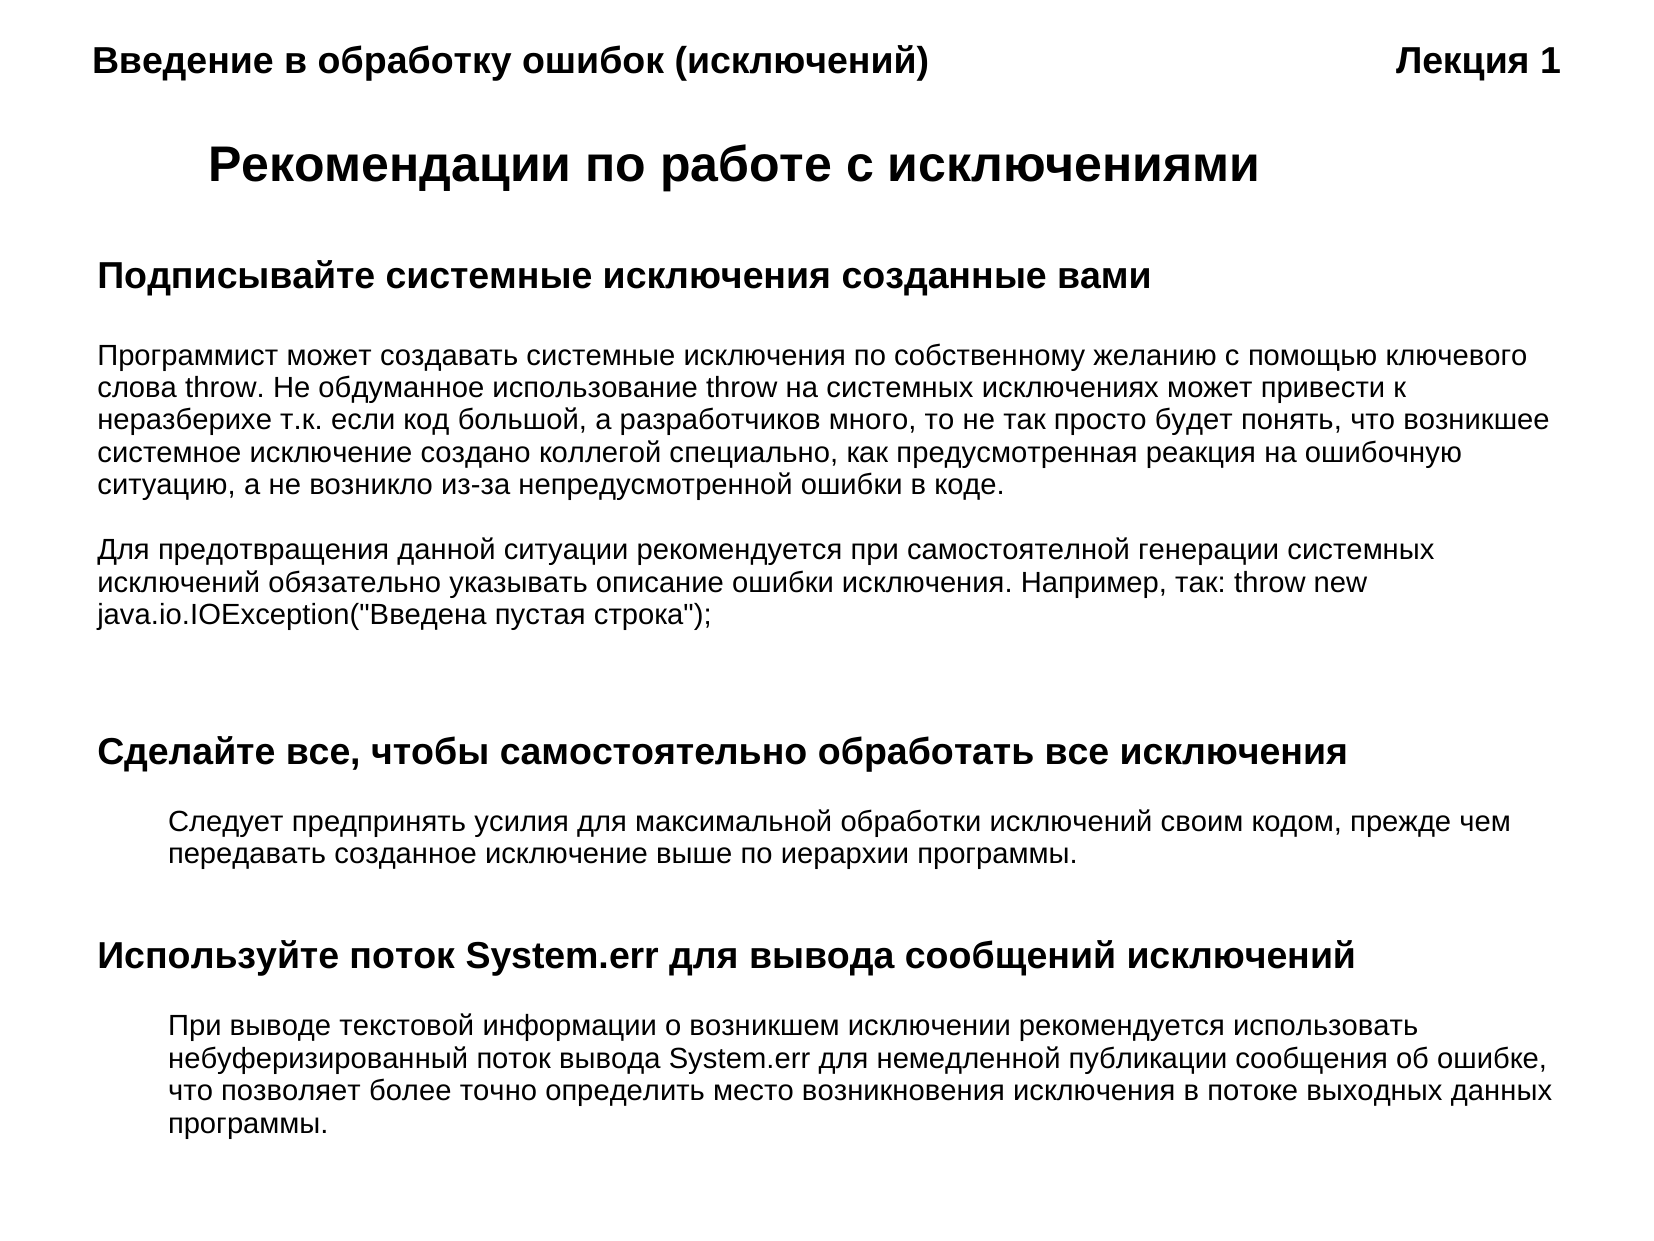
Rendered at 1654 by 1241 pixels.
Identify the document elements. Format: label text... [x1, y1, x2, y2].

text_box Подписывайте системные исключения созданные вами Программист может создавать системные исключения по собственному желанию с помощью ключевого слова throw. Не обдуманное использование throw на системных исключениях может привести к неразберихе т.к. если код большой, а разработчиков много, то не так просто будет понять, что возникшее системное исключение создано коллегой специально, как предусмотренная реакция на ошибочную ситуацию, а не возникло из-за непредусмотренной ошибки в коде. Для предотвращения данной ситуации рекомендуется при самостоятелной генерации системных исключений обязательно указывать описание ошибки исключения. Например, так: throw new java.io.IOException("Введена пустая строка"); Сделайте все, чтобы самостоятельно обработать все исключения Следует предпринять усилия для максимальной обработки исключений своим кодом, прежде чем передавать созданное исключение выше по иерархии программы. Используйте поток System.err для вывода сообщений исключений При выводе текстовой информации о возникшем исключении рекомендуется использовать небуферизированный поток вывода System.err для немедленной публикации сообщения об ошибке, что позволяет более точно определить место возникновения исключения в потоке выходных данных программы. [82, 247, 1595, 1164]
text_box Рекомендации по работе с исключениями [193, 129, 1276, 201]
text_box Введение в обработку ошибок (исключений) Лекция 1 [82, 25, 1571, 95]
